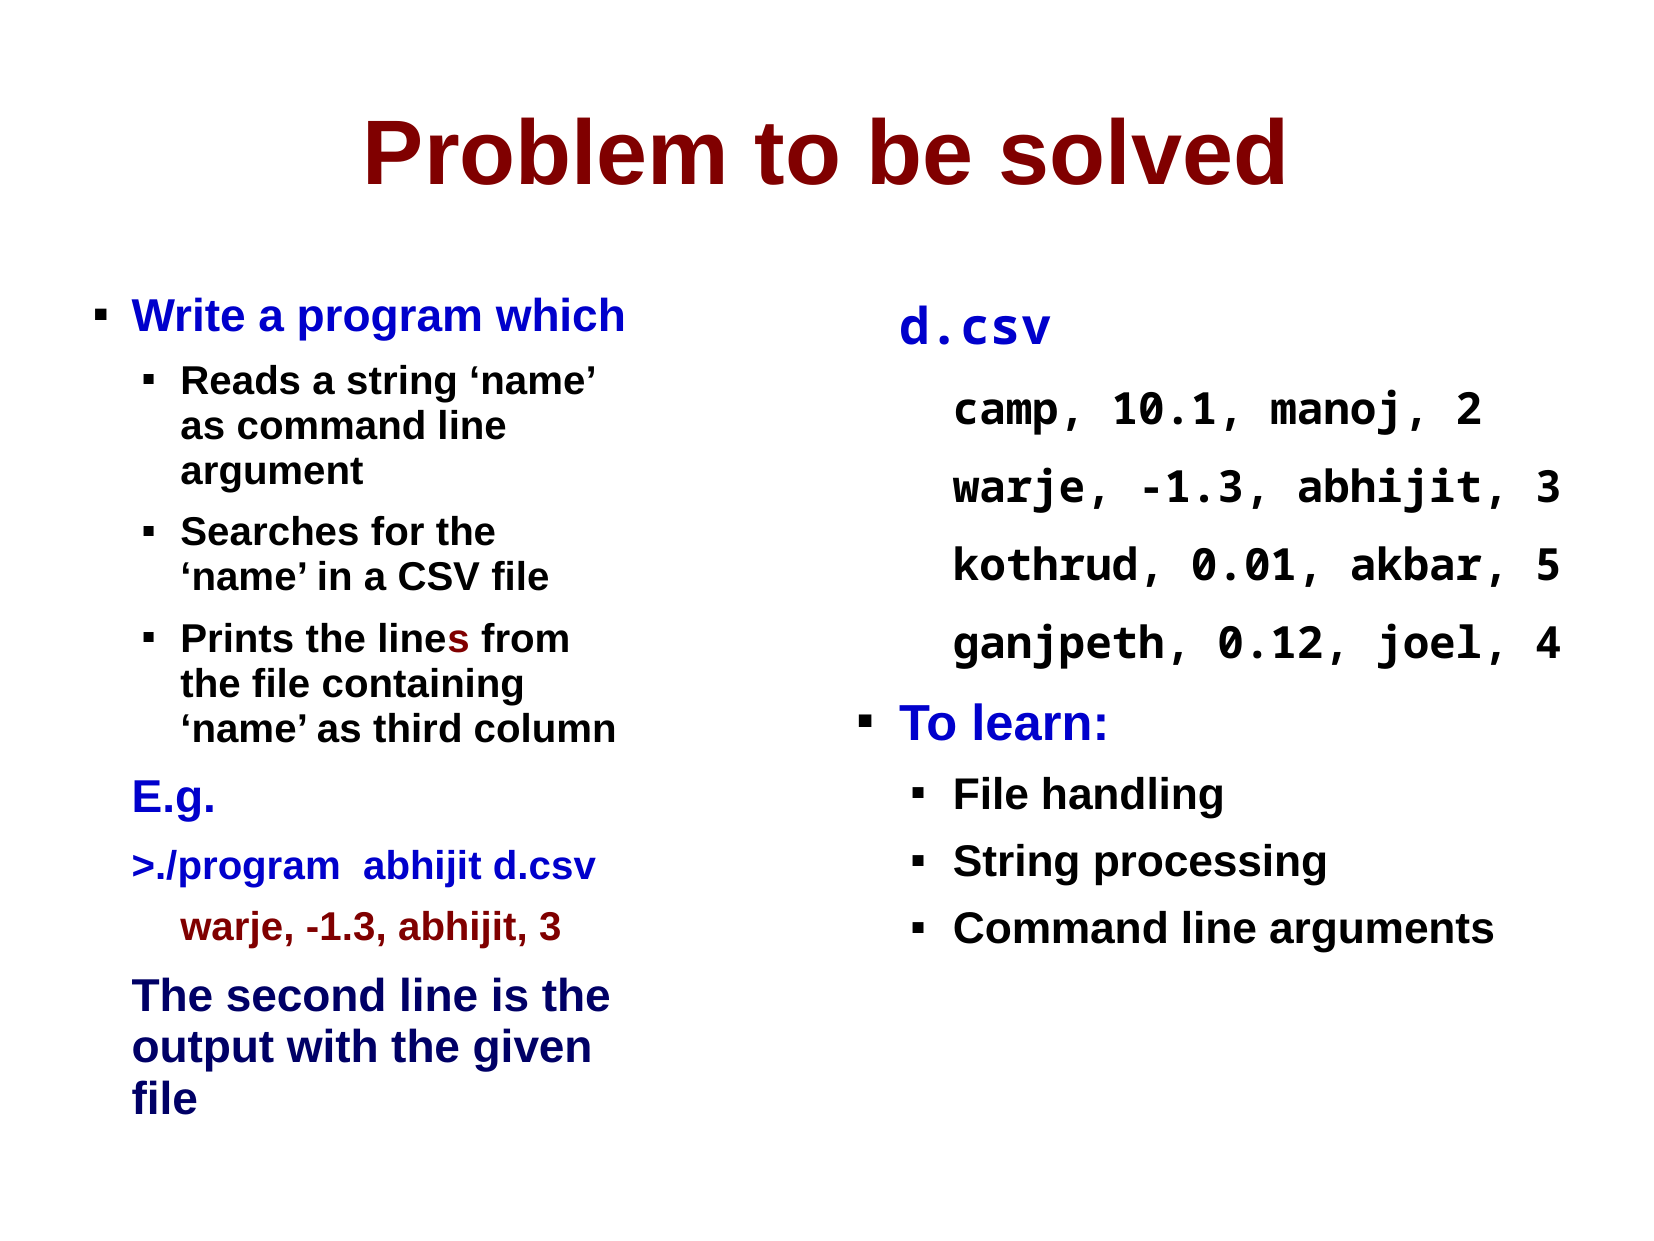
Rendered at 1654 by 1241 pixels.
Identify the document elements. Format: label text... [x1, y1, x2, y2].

title Problem to be solved [82, 49, 1571, 257]
list d.csv camp, 10.1, manoj, 2 warje, -1.3, abhijit, 3 kothrud, 0.01, akbar, 5 ganjpeth, 0.12, joel, 4 To learn: File handling String processing Command line arguments [845, 290, 1572, 1010]
list Write a program which Reads a string ‘name’ as command line argument Searches for the ‘name’ in a CSV file Prints the lines from the file containing ‘name’ as third column E.g. >./program abhijit d.csv warje, -1.3, abhijit, 3 The second line is the output with the given file [82, 290, 626, 1182]
